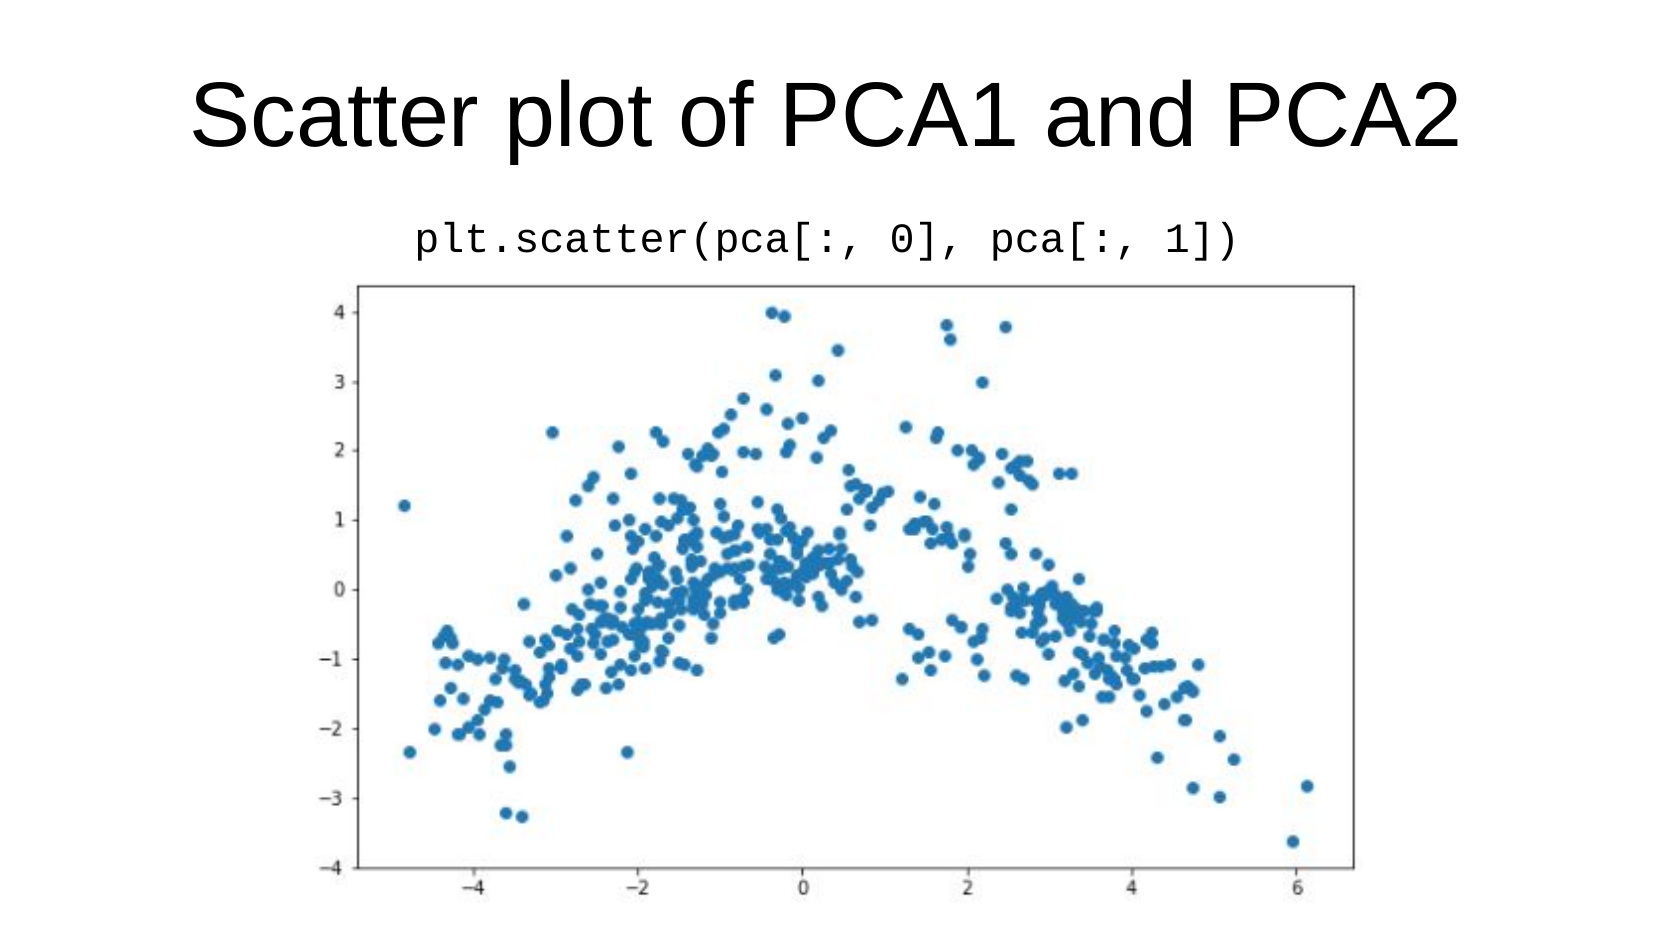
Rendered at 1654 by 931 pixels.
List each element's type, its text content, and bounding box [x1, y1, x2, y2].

picture [300, 268, 1381, 916]
list plt.scatter(pca[:, 0], pca[:, 1]) [82, 217, 1571, 286]
title Scatter plot of PCA1 and PCA2 [82, 37, 1571, 193]
